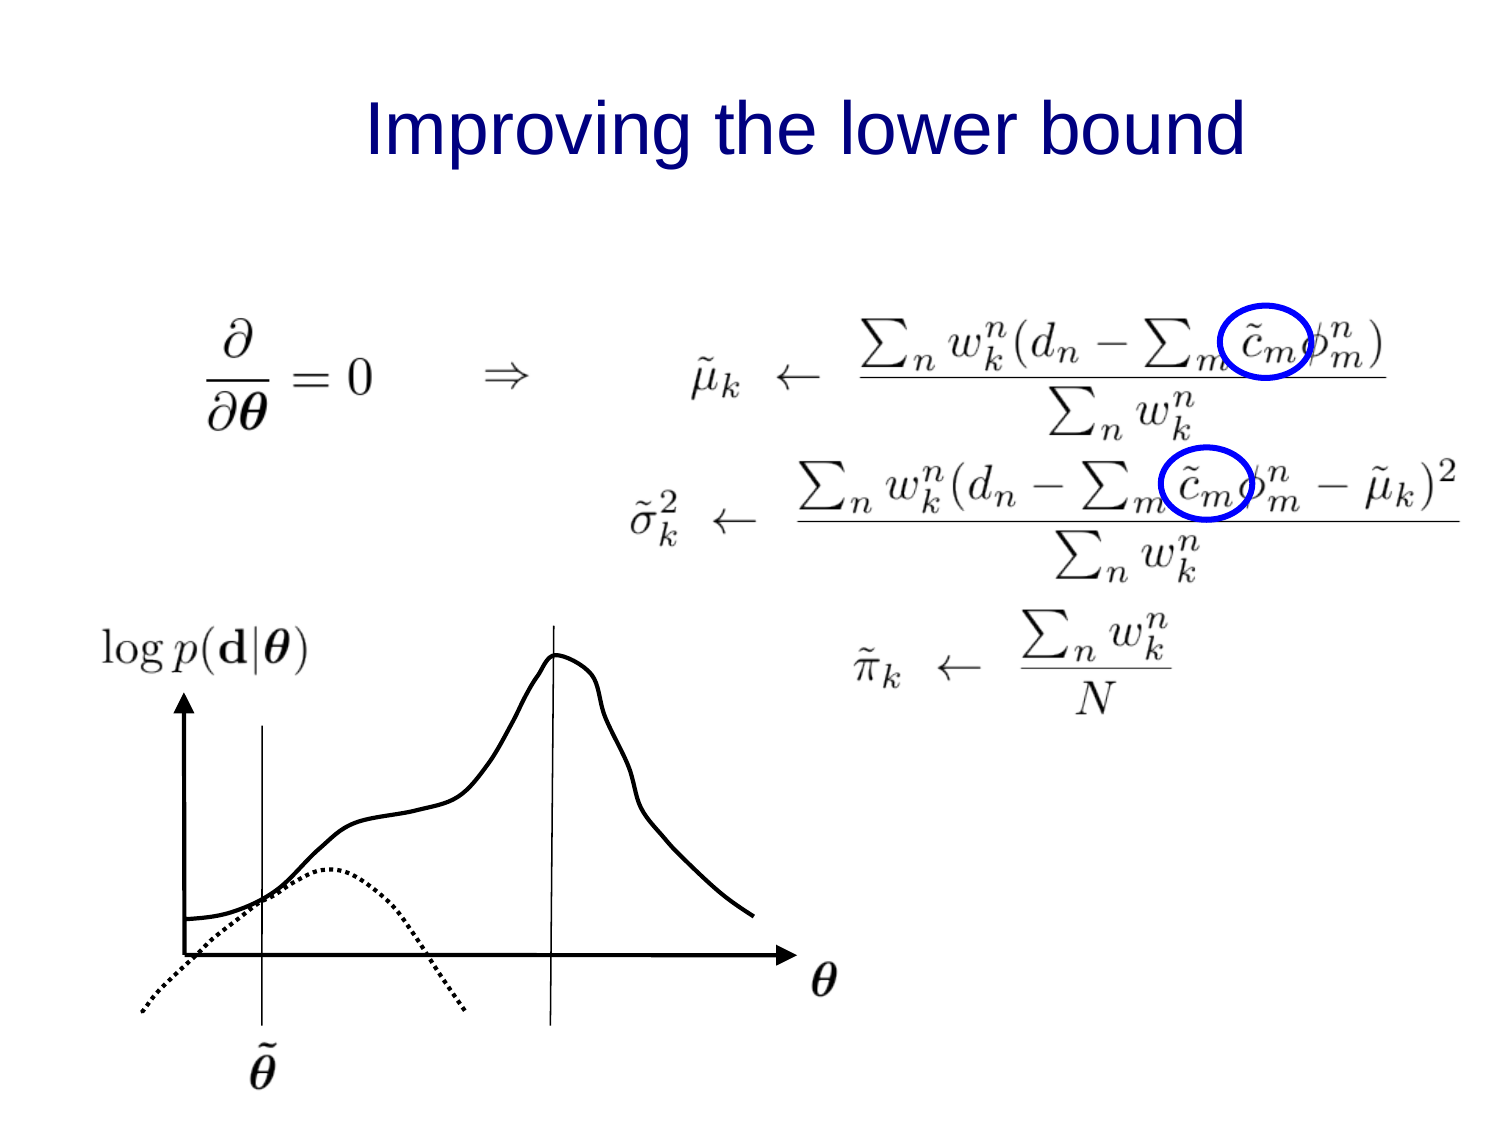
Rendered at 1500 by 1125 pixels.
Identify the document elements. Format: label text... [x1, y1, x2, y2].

picture [192, 313, 389, 443]
picture [451, 347, 546, 401]
picture [1223, 309, 1308, 374]
picture [671, 309, 1402, 445]
picture [78, 614, 320, 687]
picture [1164, 451, 1249, 516]
picture [609, 447, 1477, 595]
picture [232, 1031, 288, 1102]
picture [824, 597, 1189, 718]
picture [778, 939, 851, 1014]
title Improving the lower bound [149, 65, 1463, 179]
